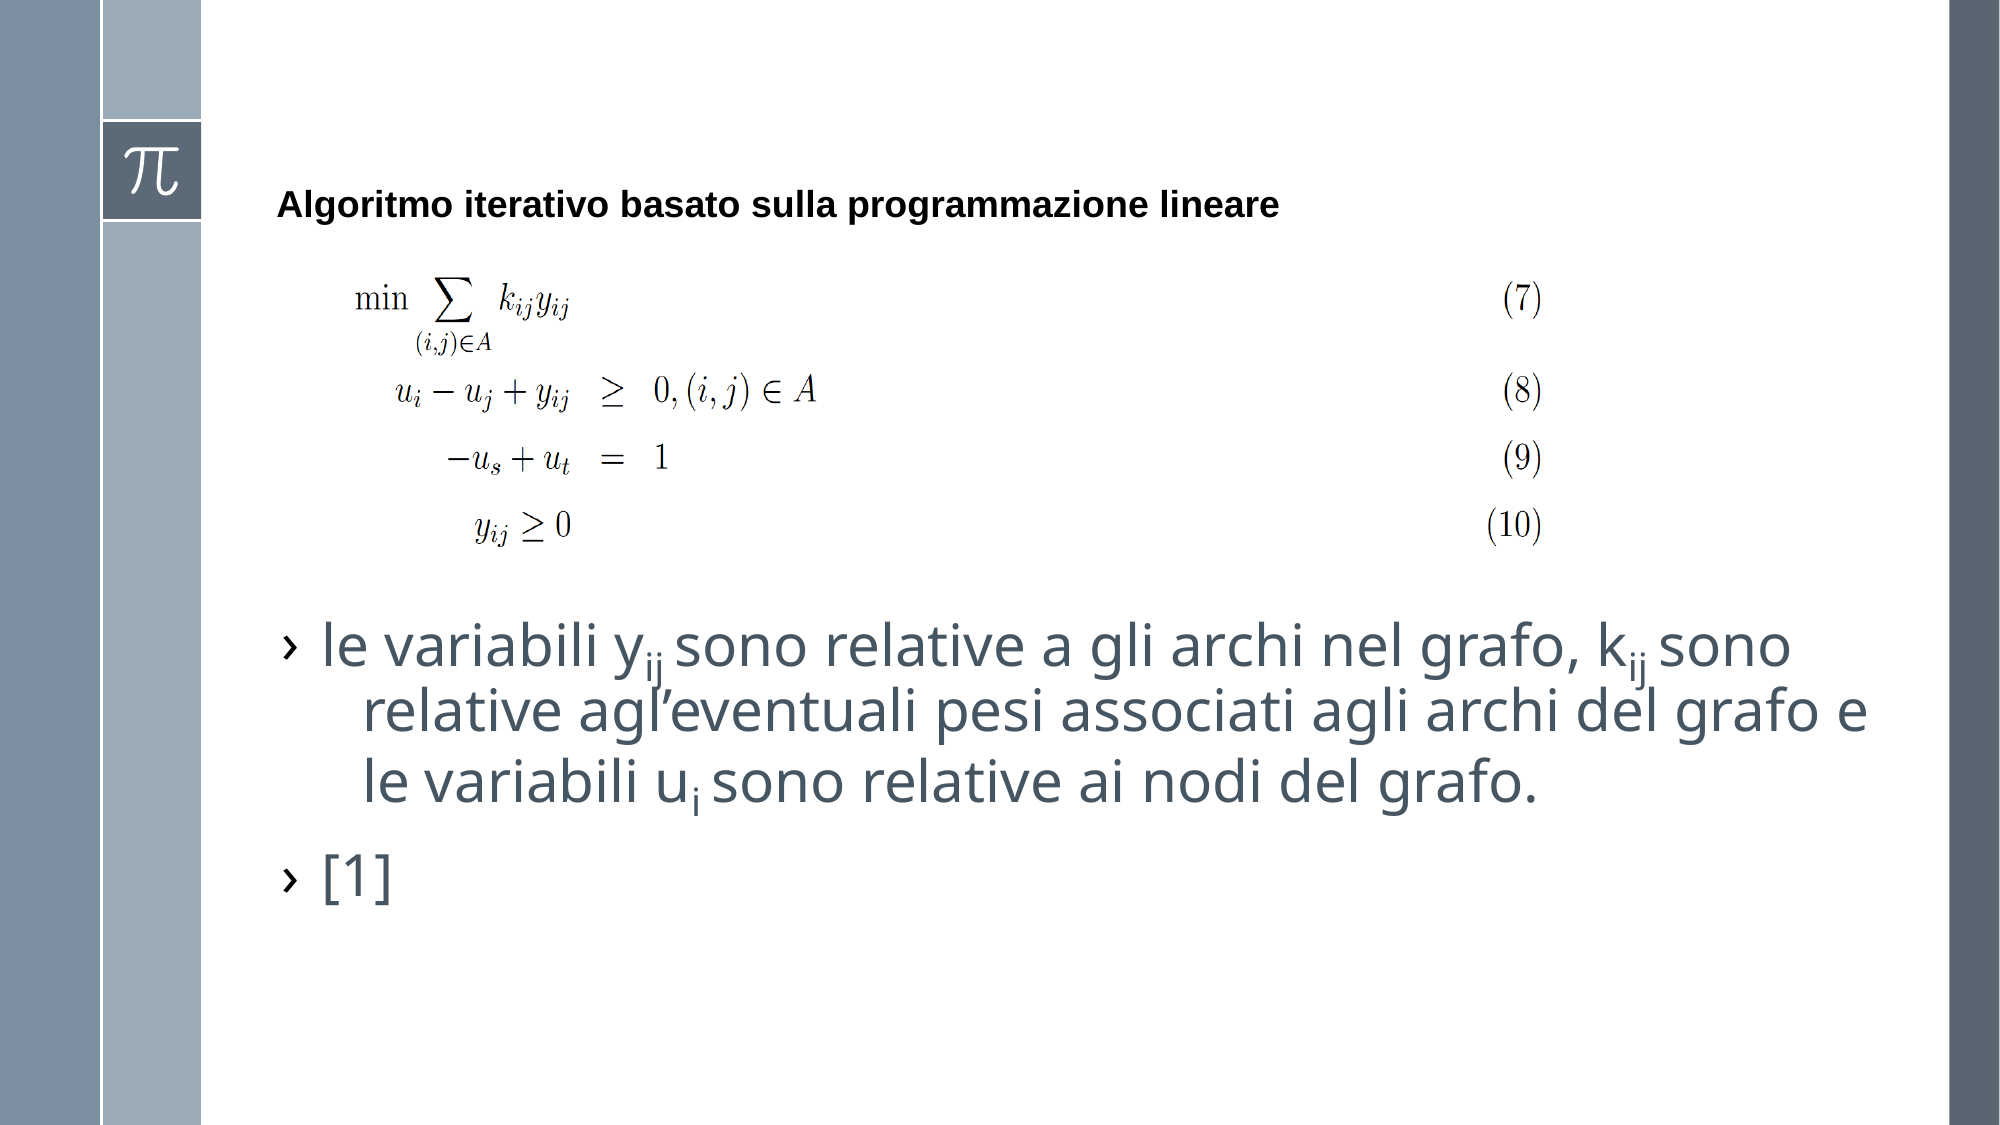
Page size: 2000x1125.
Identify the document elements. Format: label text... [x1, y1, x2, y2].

picture [350, 271, 1544, 563]
list le variabili yij sono relative a gli archi nel grafo, kij sono relative agl’eventuali pesi associati agli archi del grafo e le variabili ui sono relative ai nodi del grafo. [1] [266, 601, 1909, 980]
title Algoritmo iterativo basato sulla programmazione lineare [261, 29, 1867, 233]
